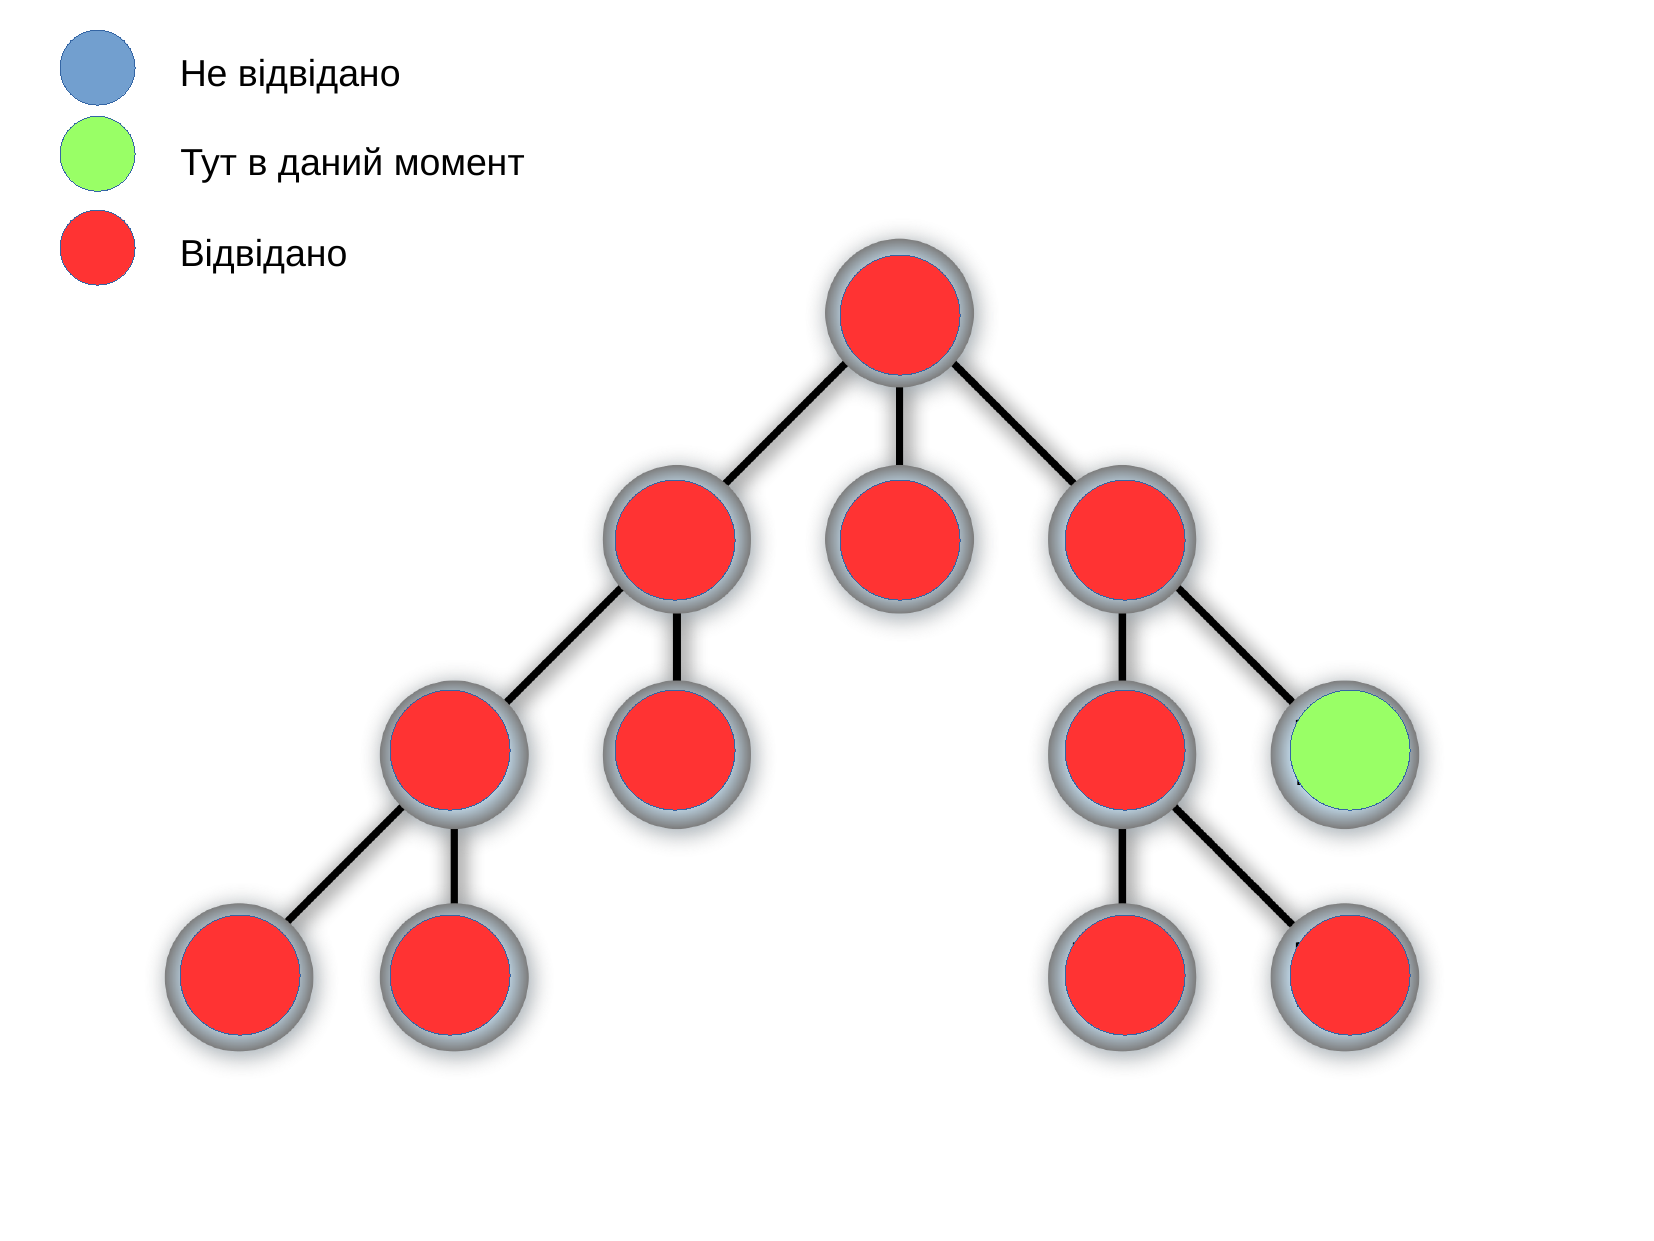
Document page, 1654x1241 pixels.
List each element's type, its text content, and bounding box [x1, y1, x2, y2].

text_box [1290, 915, 1411, 1036]
text_box [840, 255, 961, 376]
text_box [1065, 480, 1186, 601]
text_box Не відвідано [165, 45, 416, 102]
text_box [615, 690, 736, 811]
text_box Тут в даний момент [165, 134, 541, 192]
text_box [60, 116, 136, 192]
text_box [390, 690, 511, 811]
text_box [1065, 690, 1186, 811]
text_box Відвідано [165, 225, 363, 282]
text_box [615, 480, 736, 601]
text_box [1290, 690, 1411, 811]
text_box [60, 30, 136, 106]
text_box [1065, 915, 1186, 1036]
text_box [840, 480, 961, 601]
text_box [60, 210, 136, 286]
picture [120, 191, 1530, 1096]
text_box [390, 915, 511, 1036]
text_box [180, 915, 301, 1036]
